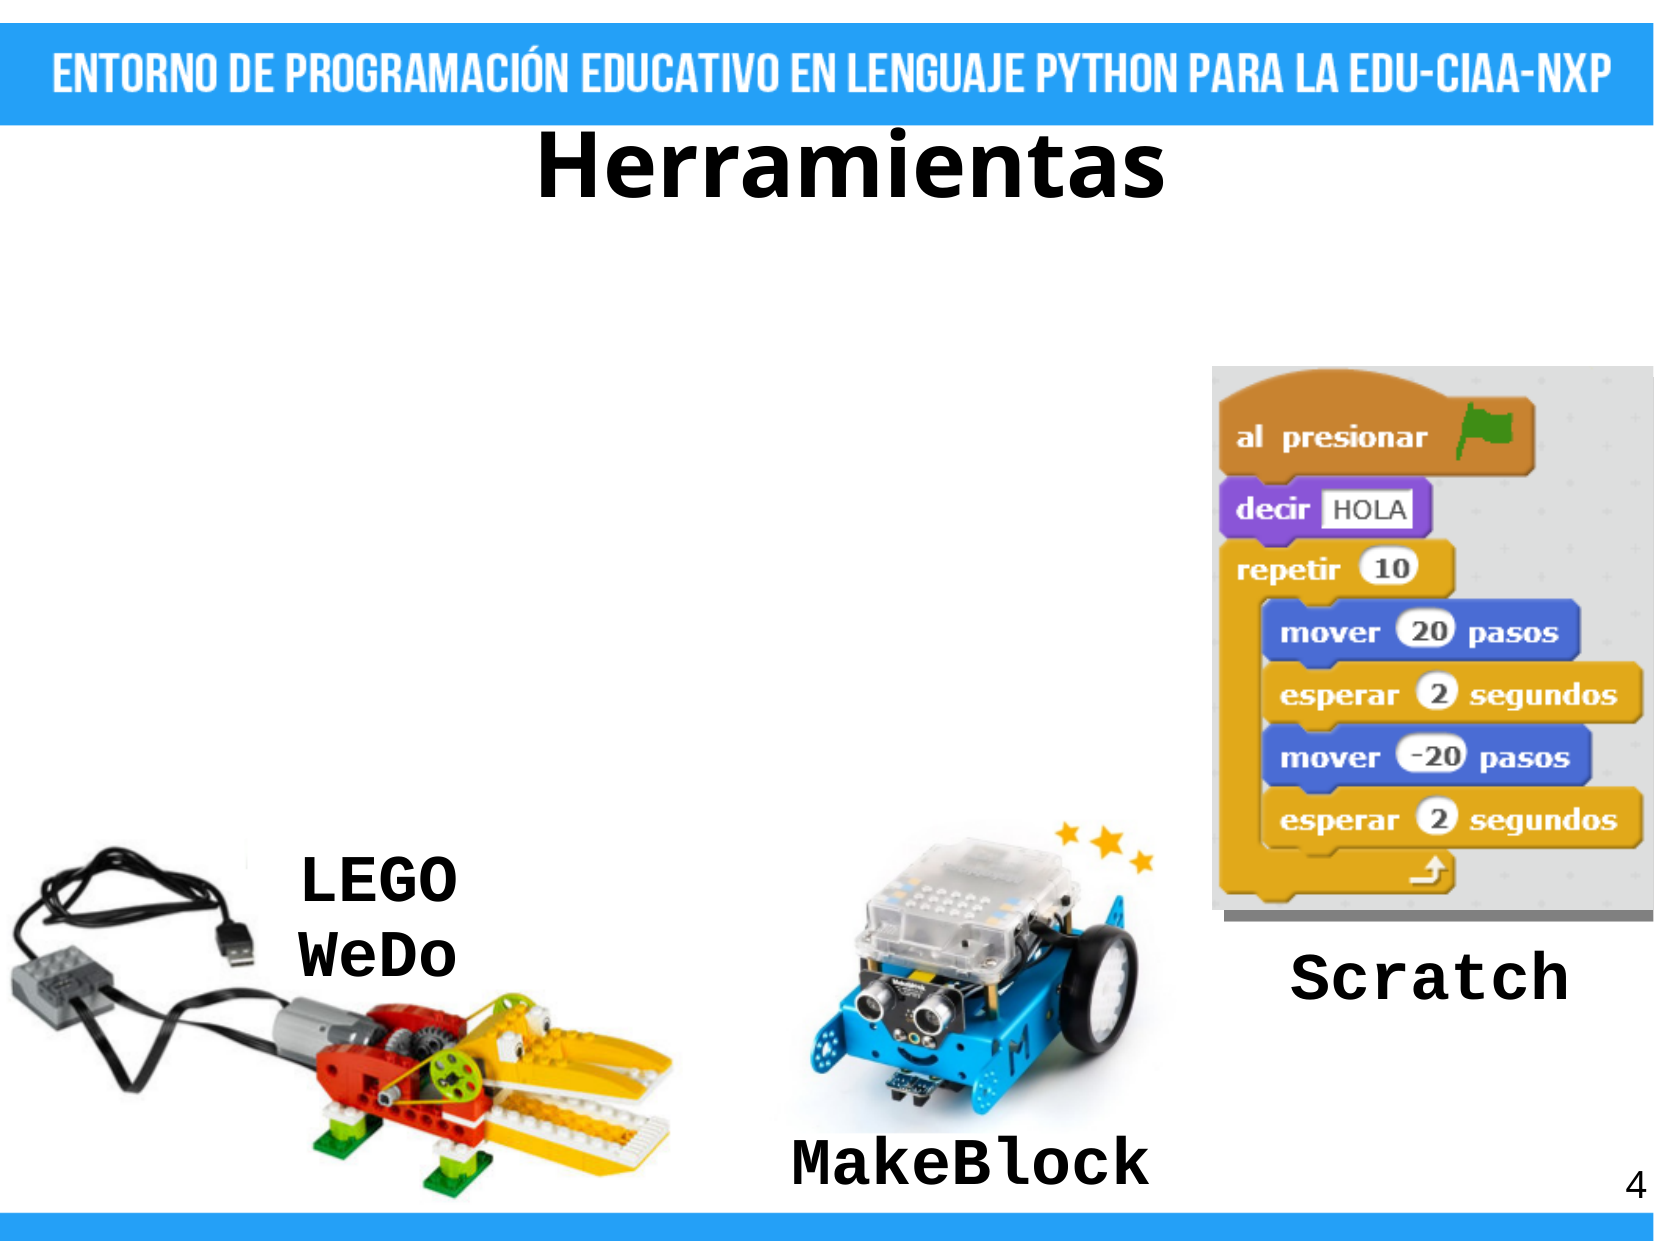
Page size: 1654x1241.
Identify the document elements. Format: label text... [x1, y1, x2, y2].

text_box LEGO WeDo [283, 838, 657, 1004]
title Herramientas [106, 106, 1595, 219]
text_box Scratch [1275, 937, 1650, 1028]
text_box 4 [1610, 1151, 1654, 1220]
text_box MakeBlock [776, 1121, 1186, 1241]
picture [0, 23, 1654, 1241]
